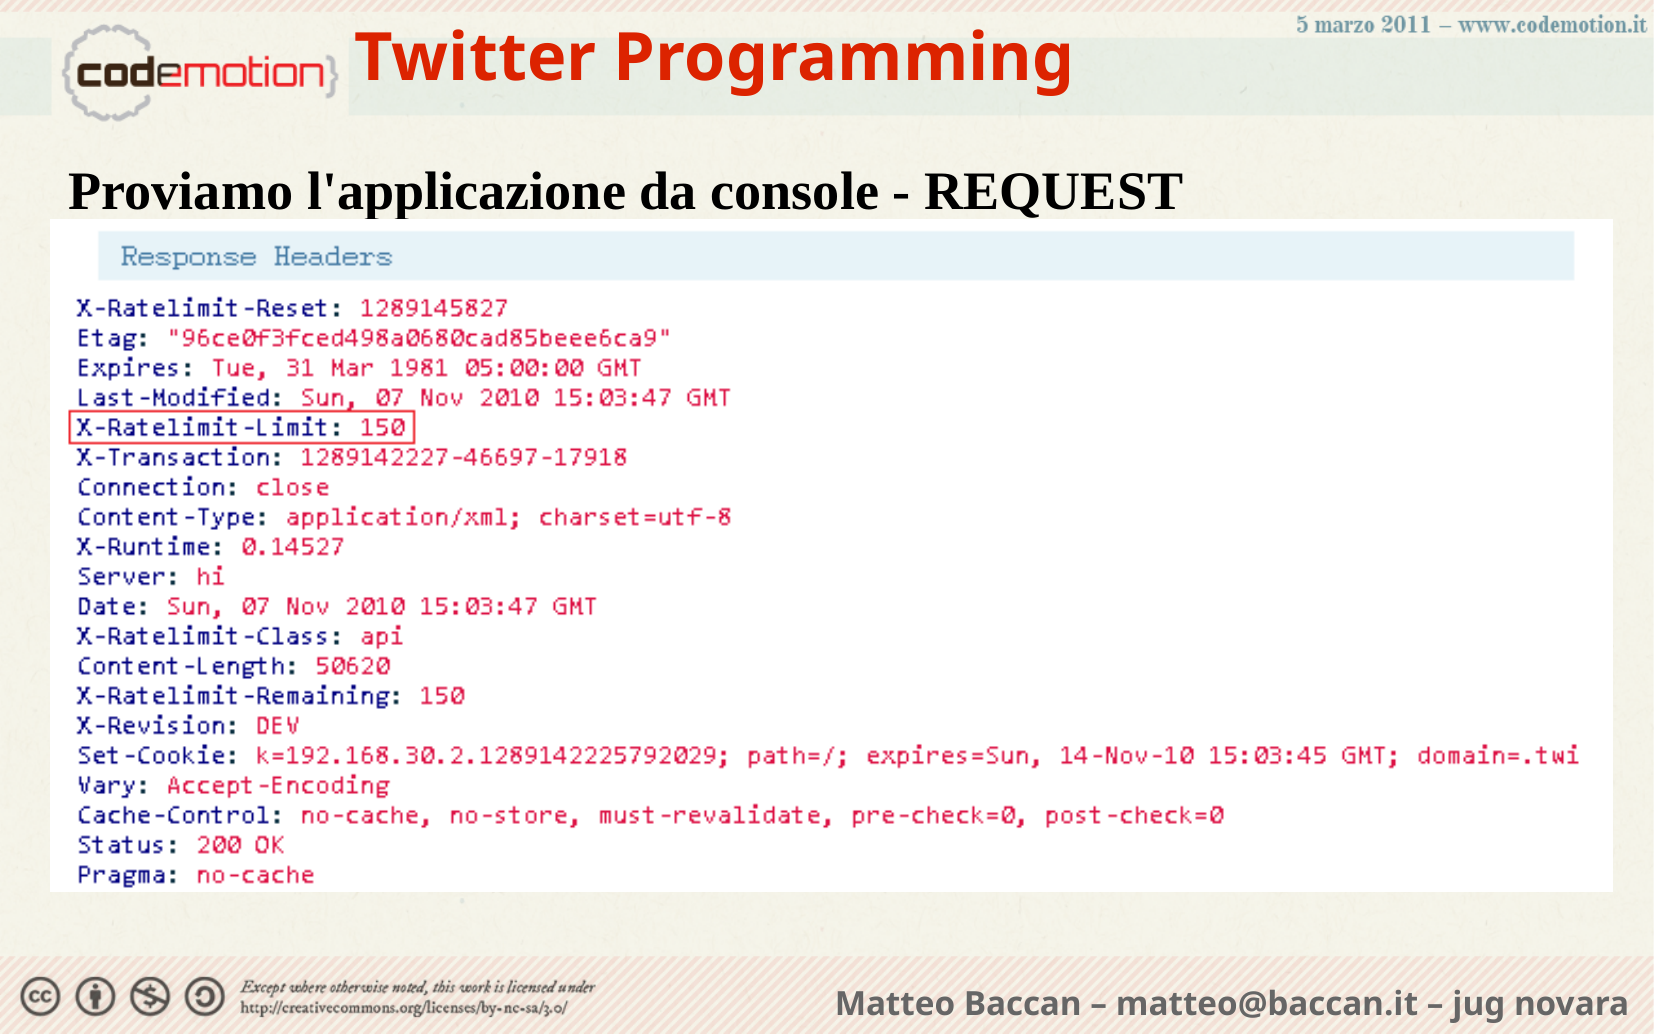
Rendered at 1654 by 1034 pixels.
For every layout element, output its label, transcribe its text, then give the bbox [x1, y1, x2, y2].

picture [0, 0, 1654, 1034]
text_box Proviamo l'applicazione da console - REQUEST [53, 154, 1609, 219]
title Twitter Programming [354, 5, 1609, 103]
